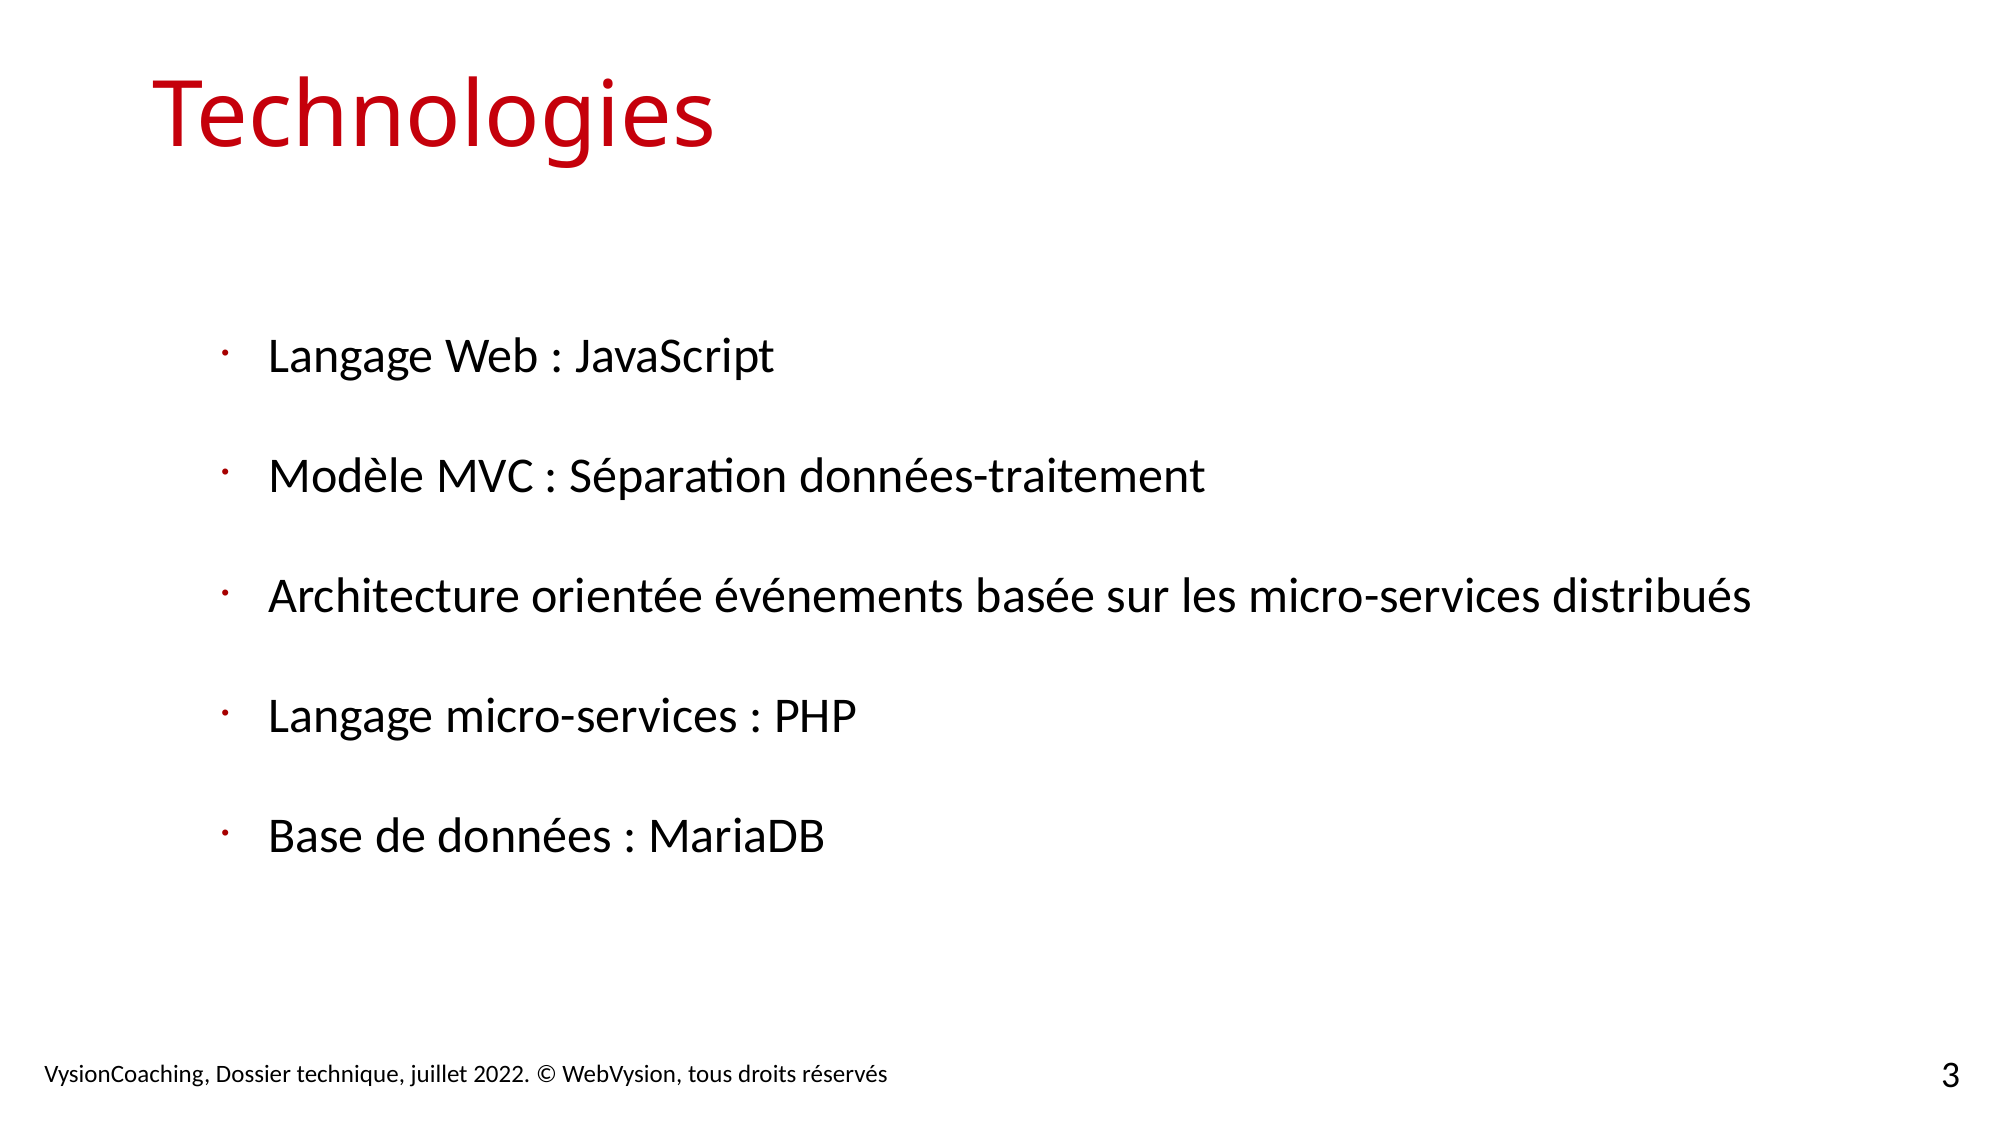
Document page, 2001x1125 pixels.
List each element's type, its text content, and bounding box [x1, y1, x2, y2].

text_box VysionCoaching, Dossier technique, juillet 2022. © WebVysion, tous droits réservés [29, 1042, 1335, 1103]
title Technologies [137, 59, 1863, 278]
text_box Langage Web : JavaScript Modèle MVC : Séparation données-traitement Architecture orientée événements basée sur les micro-services distribués Langage micro-services : PHP Base de données : MariaDB [206, 254, 1807, 870]
text_box <numéro> [1524, 1042, 1975, 1103]
